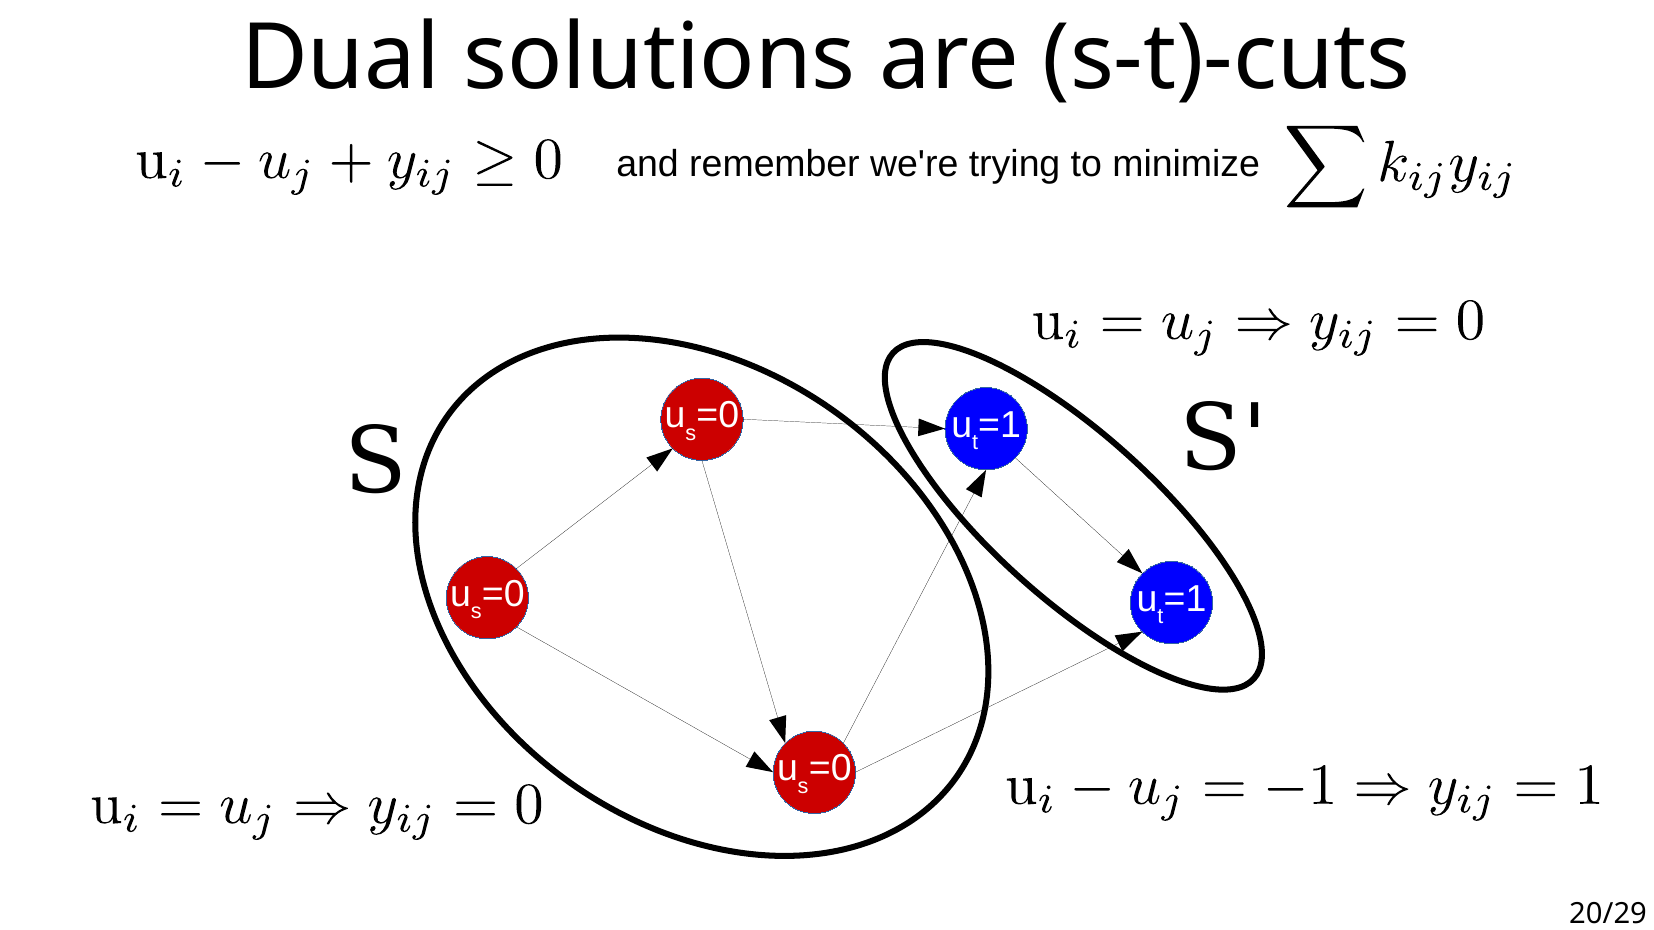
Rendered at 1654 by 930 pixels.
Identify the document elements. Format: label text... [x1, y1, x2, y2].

text_box [90, 784, 544, 841]
text_box [1005, 765, 1604, 821]
text_box [135, 139, 563, 195]
text_box us=0 [773, 731, 856, 814]
text_box us=0 [660, 378, 744, 461]
text_box S [330, 412, 409, 600]
text_box and remember we're trying to minimize [601, 134, 1276, 192]
text_box [1031, 300, 1486, 356]
title Dual solutions are (s-t)-cuts [82, 2, 1571, 105]
text_box us=0 [446, 556, 529, 639]
text_box [1283, 119, 1516, 214]
text_box ut=1 [944, 387, 1028, 470]
text_box S' [1165, 389, 1269, 576]
text_box ut=1 [1130, 561, 1213, 644]
